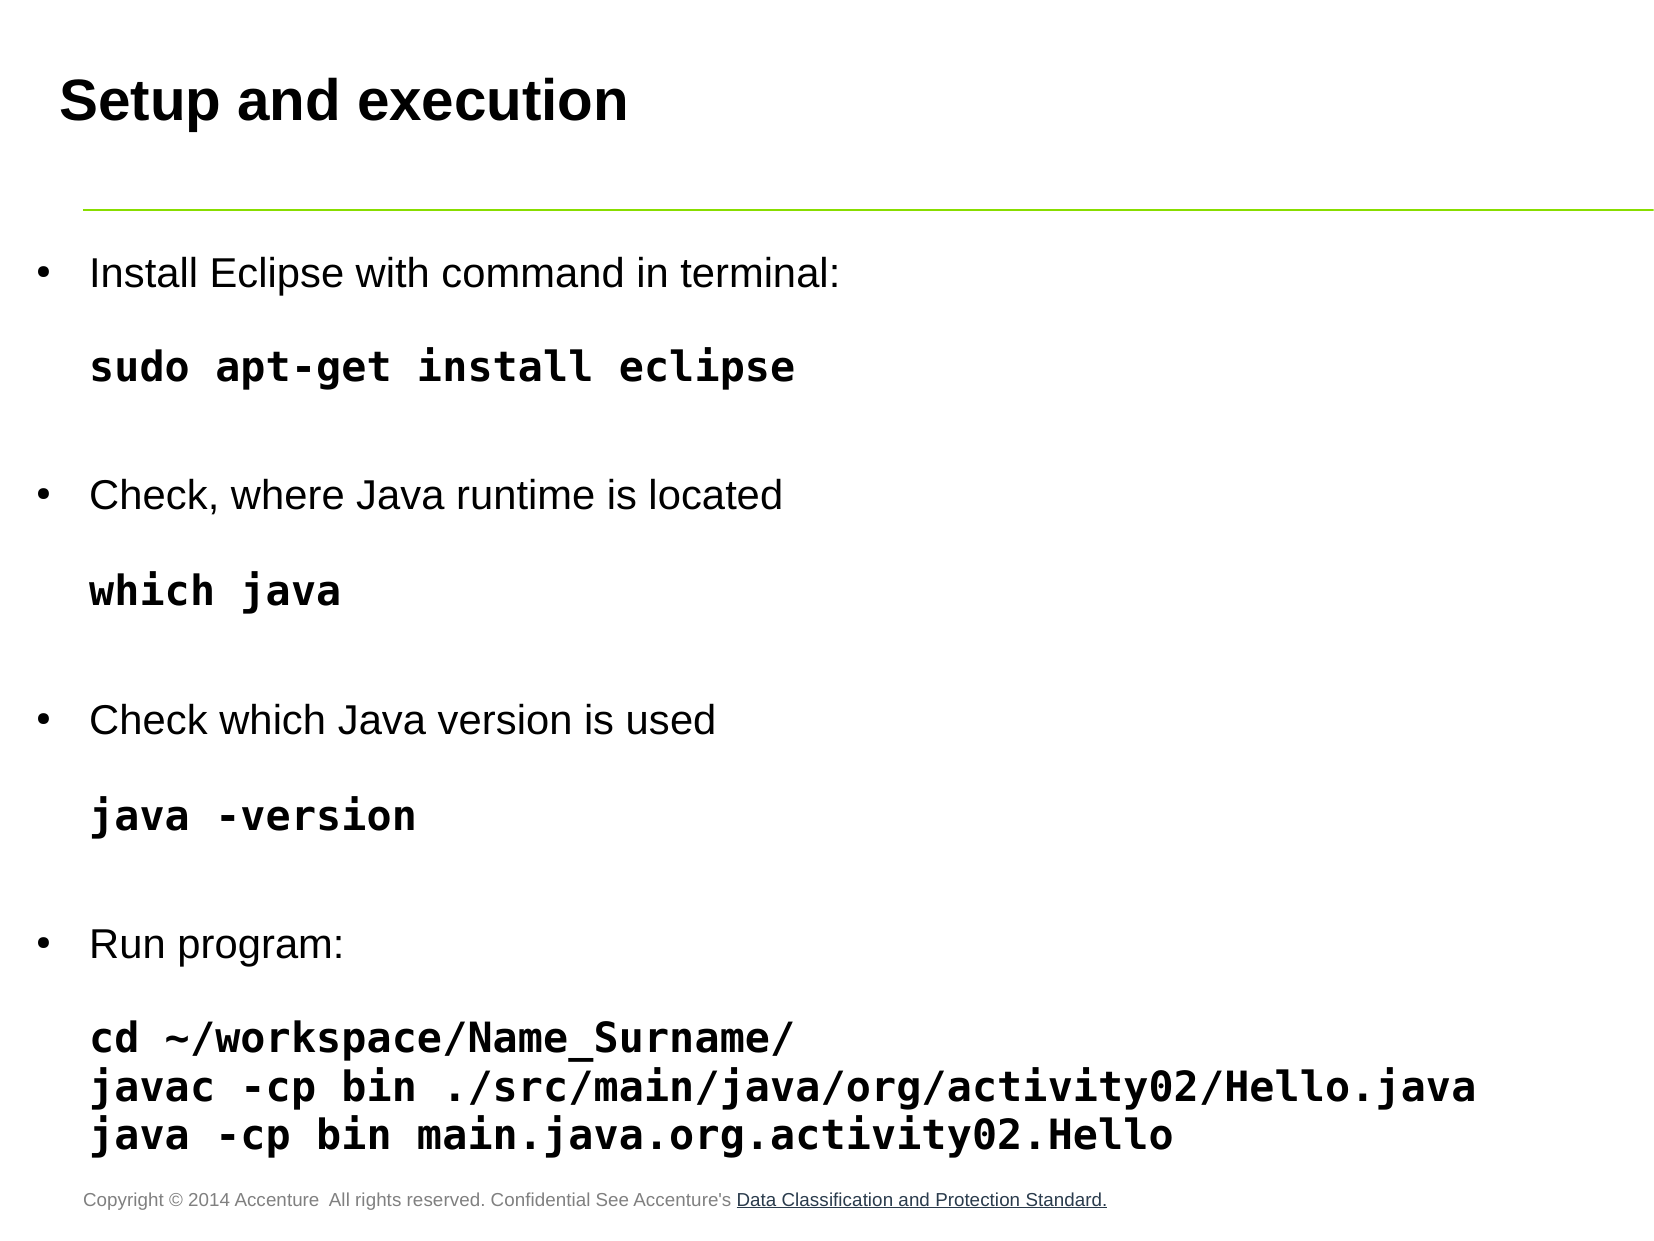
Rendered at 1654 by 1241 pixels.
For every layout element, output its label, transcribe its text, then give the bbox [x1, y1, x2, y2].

list Install Eclipse with command in terminal: sudo apt-get install eclipse Check, where Java runtime is located which java Check which Java version is used java -version Run program: cd ~/workspace/Name_Surname/ javac -cp bin ./src/main/java/org/activity02/Hello.java java -cp bin main.java.org.activity02.Hello [18, 249, 1640, 1241]
title Setup and execution [59, 46, 1548, 154]
